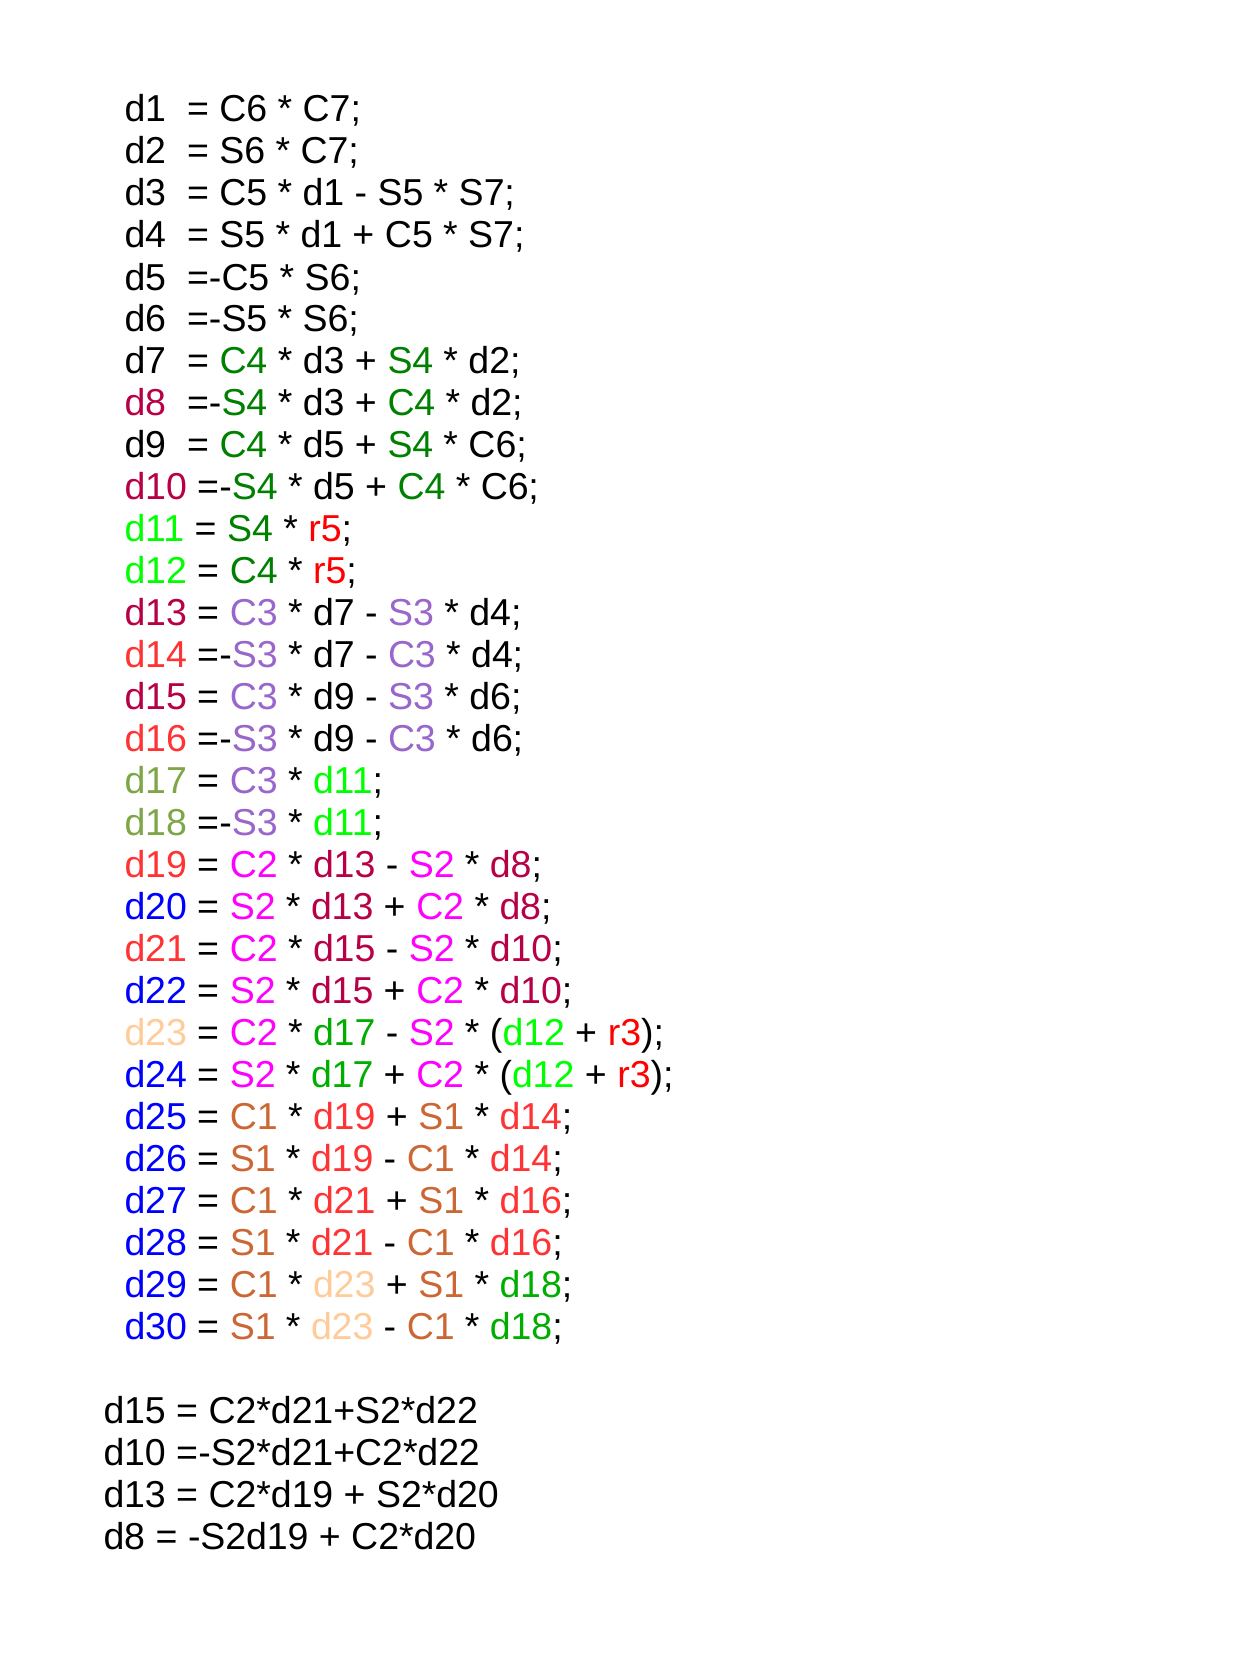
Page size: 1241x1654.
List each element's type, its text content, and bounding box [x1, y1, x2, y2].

text_box d1 = C6 * C7; d2 = S6 * C7; d3 = C5 * d1 - S5 * S7; d4 = S5 * d1 + C5 * S7; d5 =-C5 * S6; d6 =-S5 * S6; d7 = C4 * d3 + S4 * d2; d8 =-S4 * d3 + C4 * d2; d9 = C4 * d5 + S4 * C6; d10 =-S4 * d5 + C4 * C6; d11 = S4 * r5; d12 = C4 * r5; d13 = C3 * d7 - S3 * d4; d14 =-S3 * d7 - C3 * d4; d15 = C3 * d9 - S3 * d6; d16 =-S3 * d9 - C3 * d6; d17 = C3 * d11; d18 =-S3 * d11; d19 = C2 * d13 - S2 * d8; d20 = S2 * d13 + C2 * d8; d21 = C2 * d15 - S2 * d10; d22 = S2 * d15 + C2 * d10; d23 = C2 * d17 - S2 * (d12 + r3); d24 = S2 * d17 + C2 * (d12 + r3); d25 = C1 * d19 + S1 * d14; d26 = S1 * d19 - C1 * d14; d27 = C1 * d21 + S1 * d16; d28 = S1 * d21 - C1 * d16; d29 = C1 * d23 + S1 * d18; d30 = S1 * d23 - C1 * d18; d15 = C2*d21+S2*d22 d10 =-S2*d21+C2*d22 d13 = C2*d19 + S2*d20 d8 = -S2d19 + C2*d20 [88, 80, 1153, 1607]
